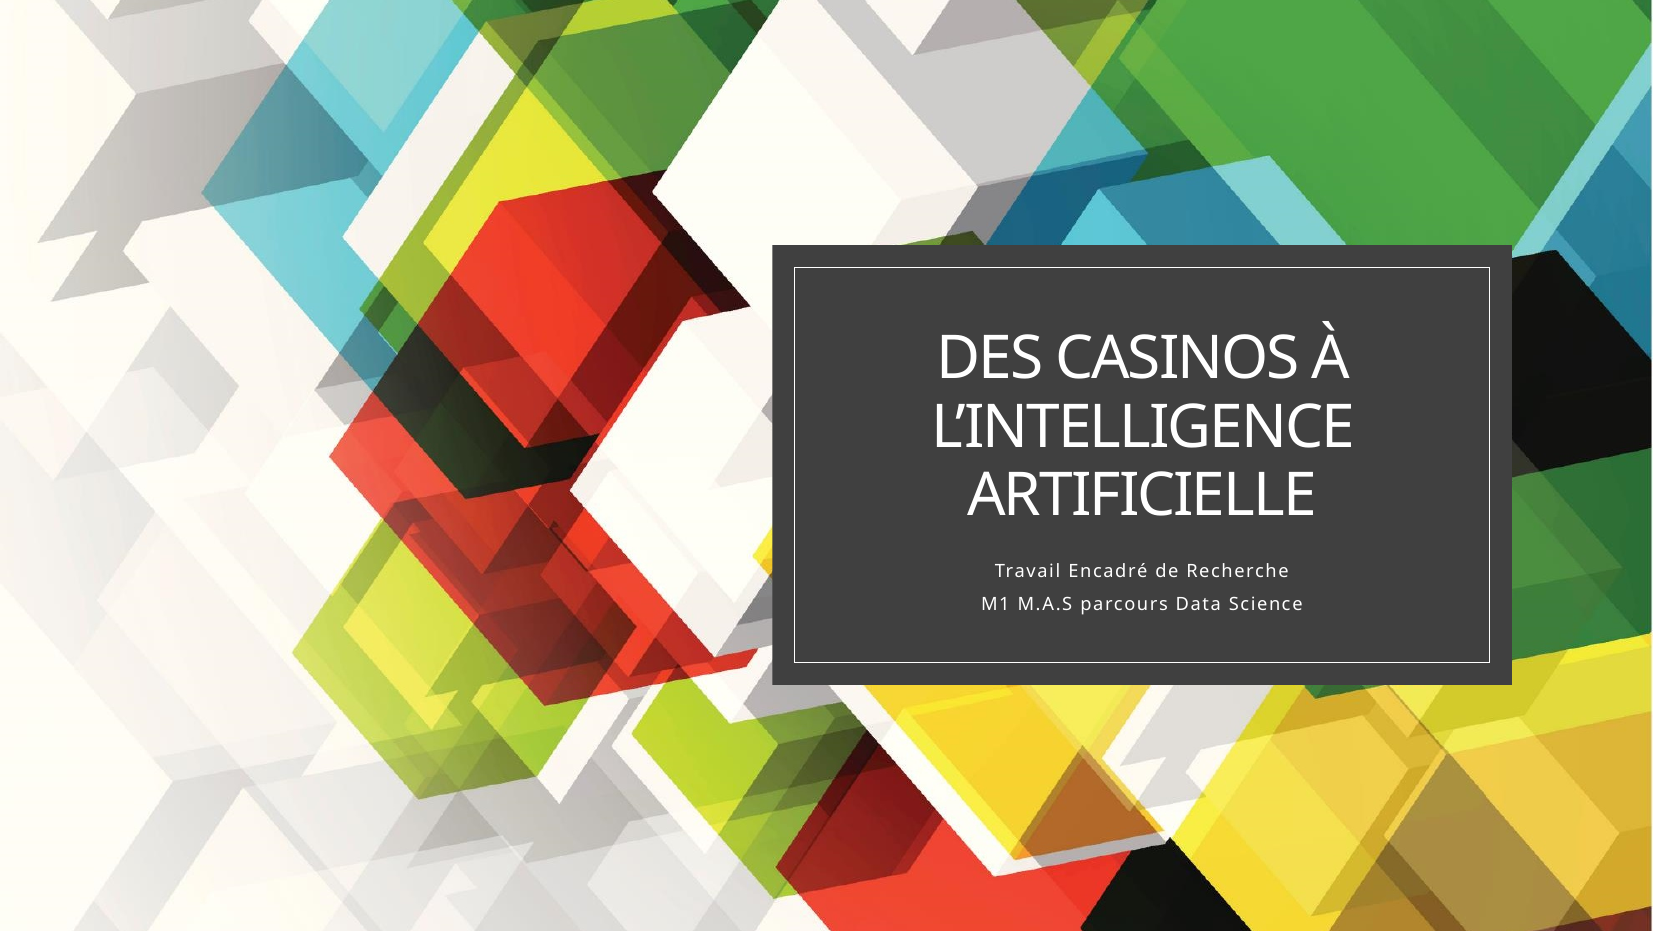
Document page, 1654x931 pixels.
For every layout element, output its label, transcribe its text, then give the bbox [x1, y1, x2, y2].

title Des casinos à l’intelligence artificielle [818, 316, 1466, 538]
text_box Travail Encadré de Recherche M1 M.A.S parcours Data Science [818, 547, 1466, 624]
picture [0, 0, 1654, 931]
text_box [772, 245, 1512, 685]
